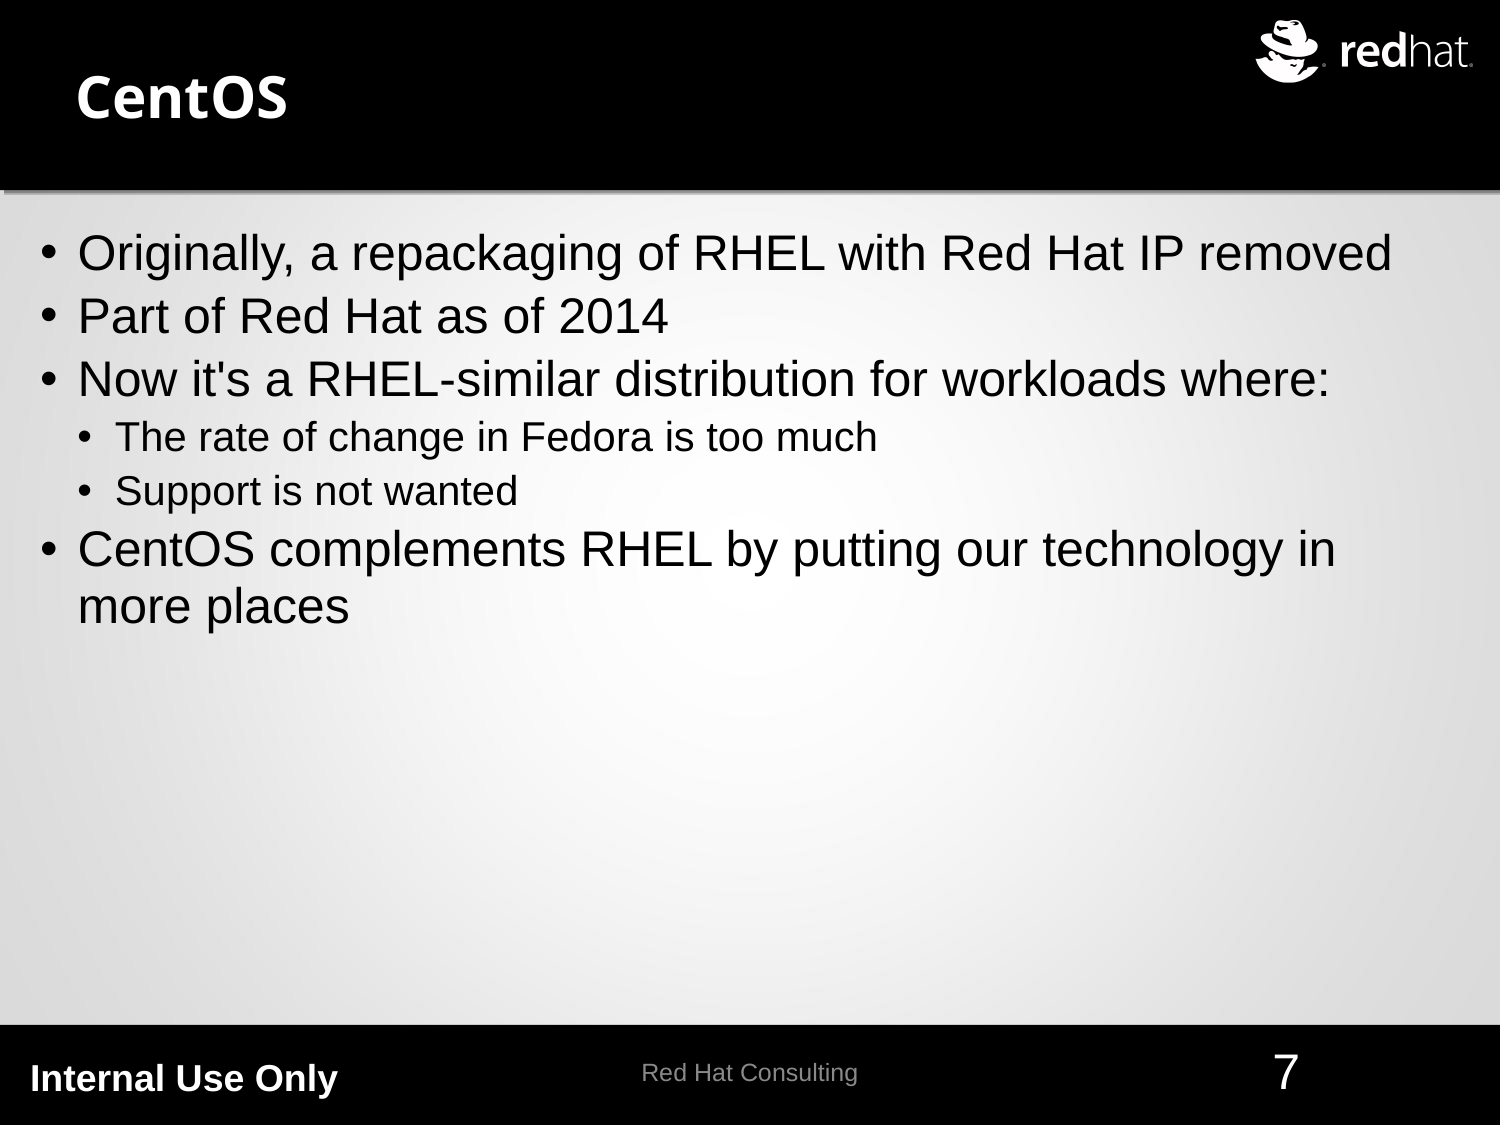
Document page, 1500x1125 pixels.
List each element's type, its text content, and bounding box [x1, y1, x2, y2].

list Originally, a repackaging of RHEL with Red Hat IP removed Part of Red Hat as of 2014 Now it's a RHEL-similar distribution for workloads where: The rate of change in Fedora is too much Support is not wanted CentOS complements RHEL by putting our technology in more places [24, 216, 1471, 992]
title CentOS [0, 0, 1234, 191]
text_box Red Hat Consulting [512, 1042, 988, 1103]
picture [0, 191, 1500, 1024]
picture [1254, 12, 1476, 88]
text_box <number> [1257, 1042, 1426, 1103]
